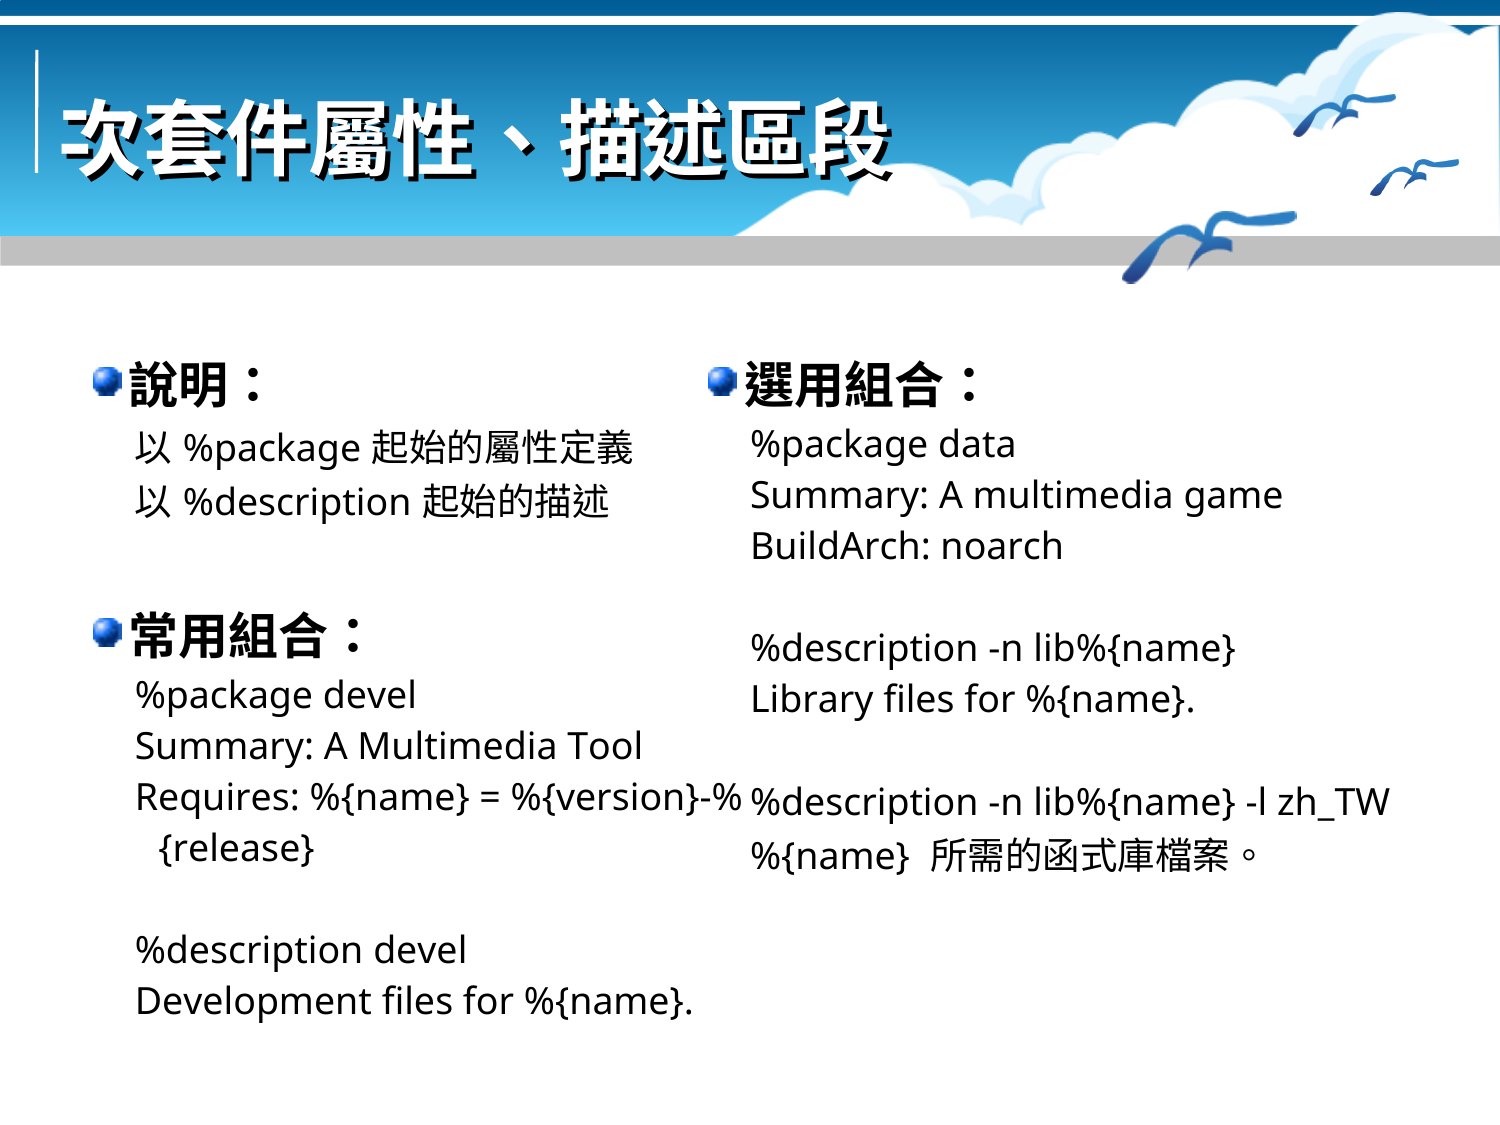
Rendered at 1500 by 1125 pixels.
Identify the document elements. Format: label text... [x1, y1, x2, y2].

title 次套件屬性、描述區段 [59, 86, 1465, 186]
list 說明： 以%package起始的屬性定義 以%description起始的描述 常用組合： %package devel Summary: A Multimedia Tool Requires: %{name} = %{version}-%{release} %description devel Development files for %{name}. [93, 309, 761, 1060]
list 選用組合： %package data Summary: A multimedia game BuildArch: noarch %description -n lib%{name} Library files for %{name}. %description -n lib%{name} -l zh_TW %{name} 所需的函式庫檔案。 [708, 309, 1479, 1045]
picture [730, 12, 1500, 284]
